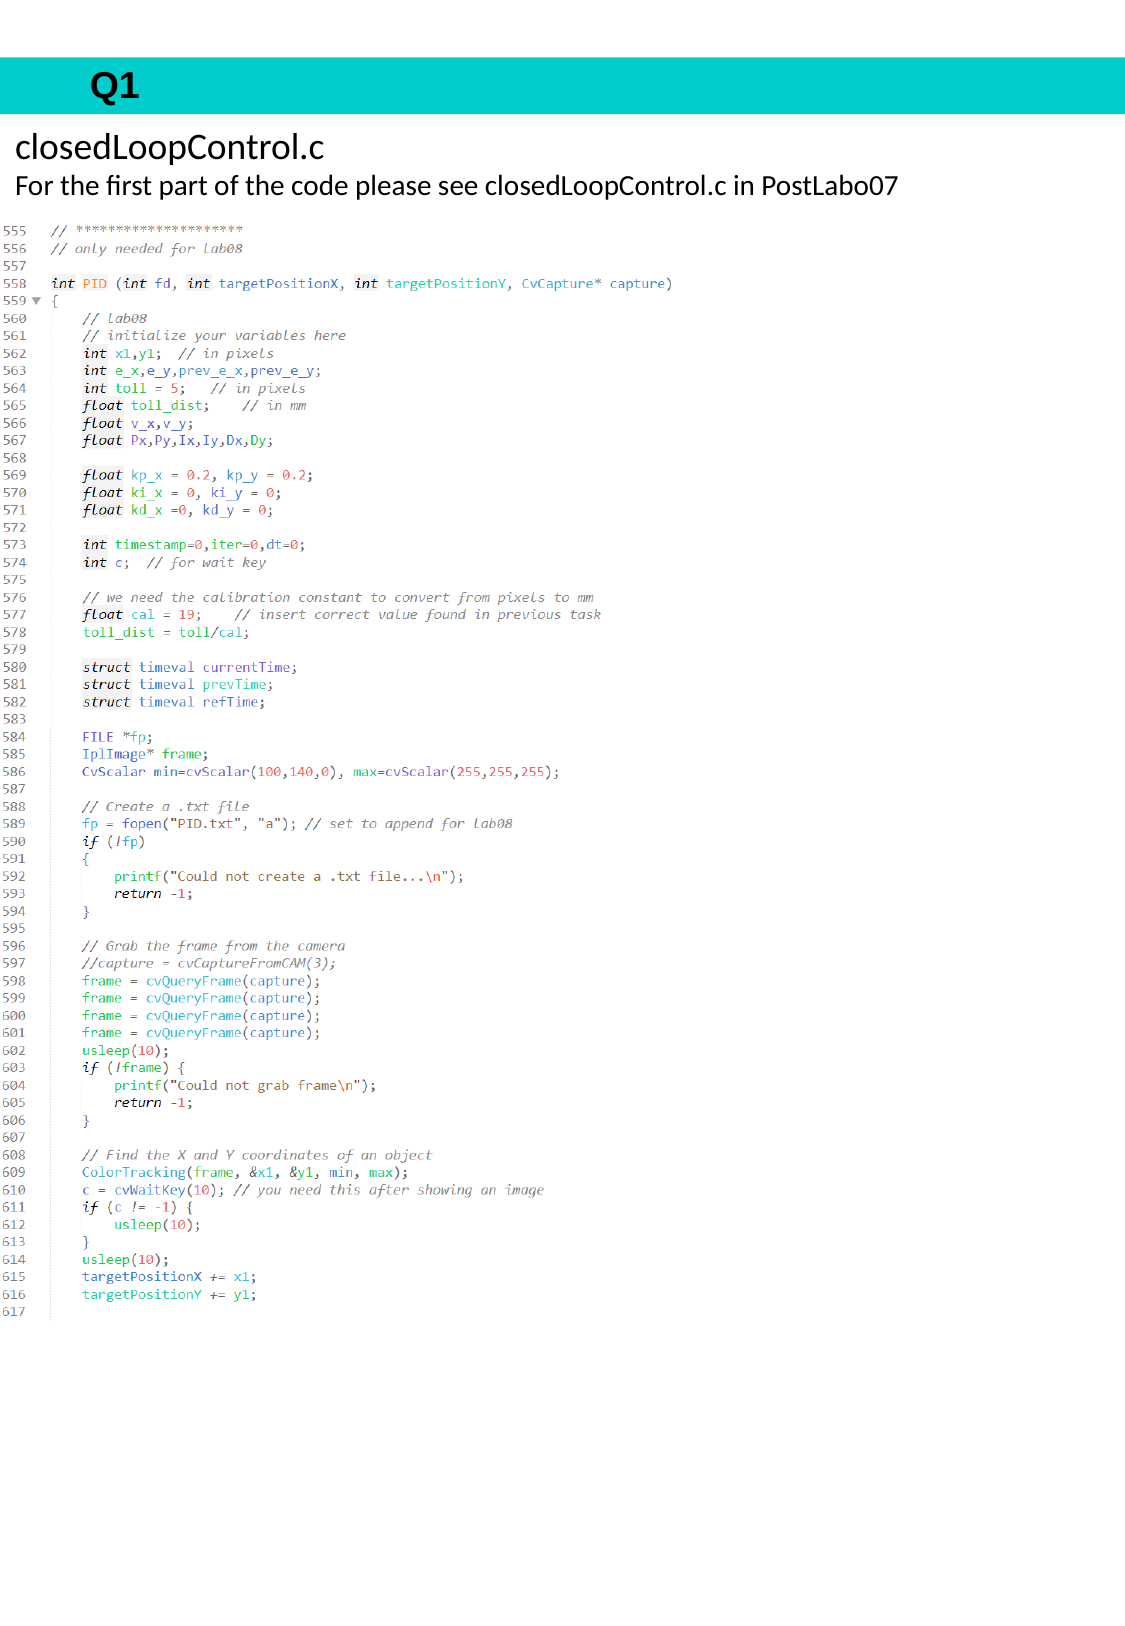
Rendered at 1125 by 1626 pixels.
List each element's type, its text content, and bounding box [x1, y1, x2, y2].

picture [0, 222, 1125, 1321]
text_box Q1 [0, 57, 1125, 115]
text_box closedLoopControl.c For the first part of the code please see closedLoopControl.c in PostLabo07 [0, 114, 1075, 211]
